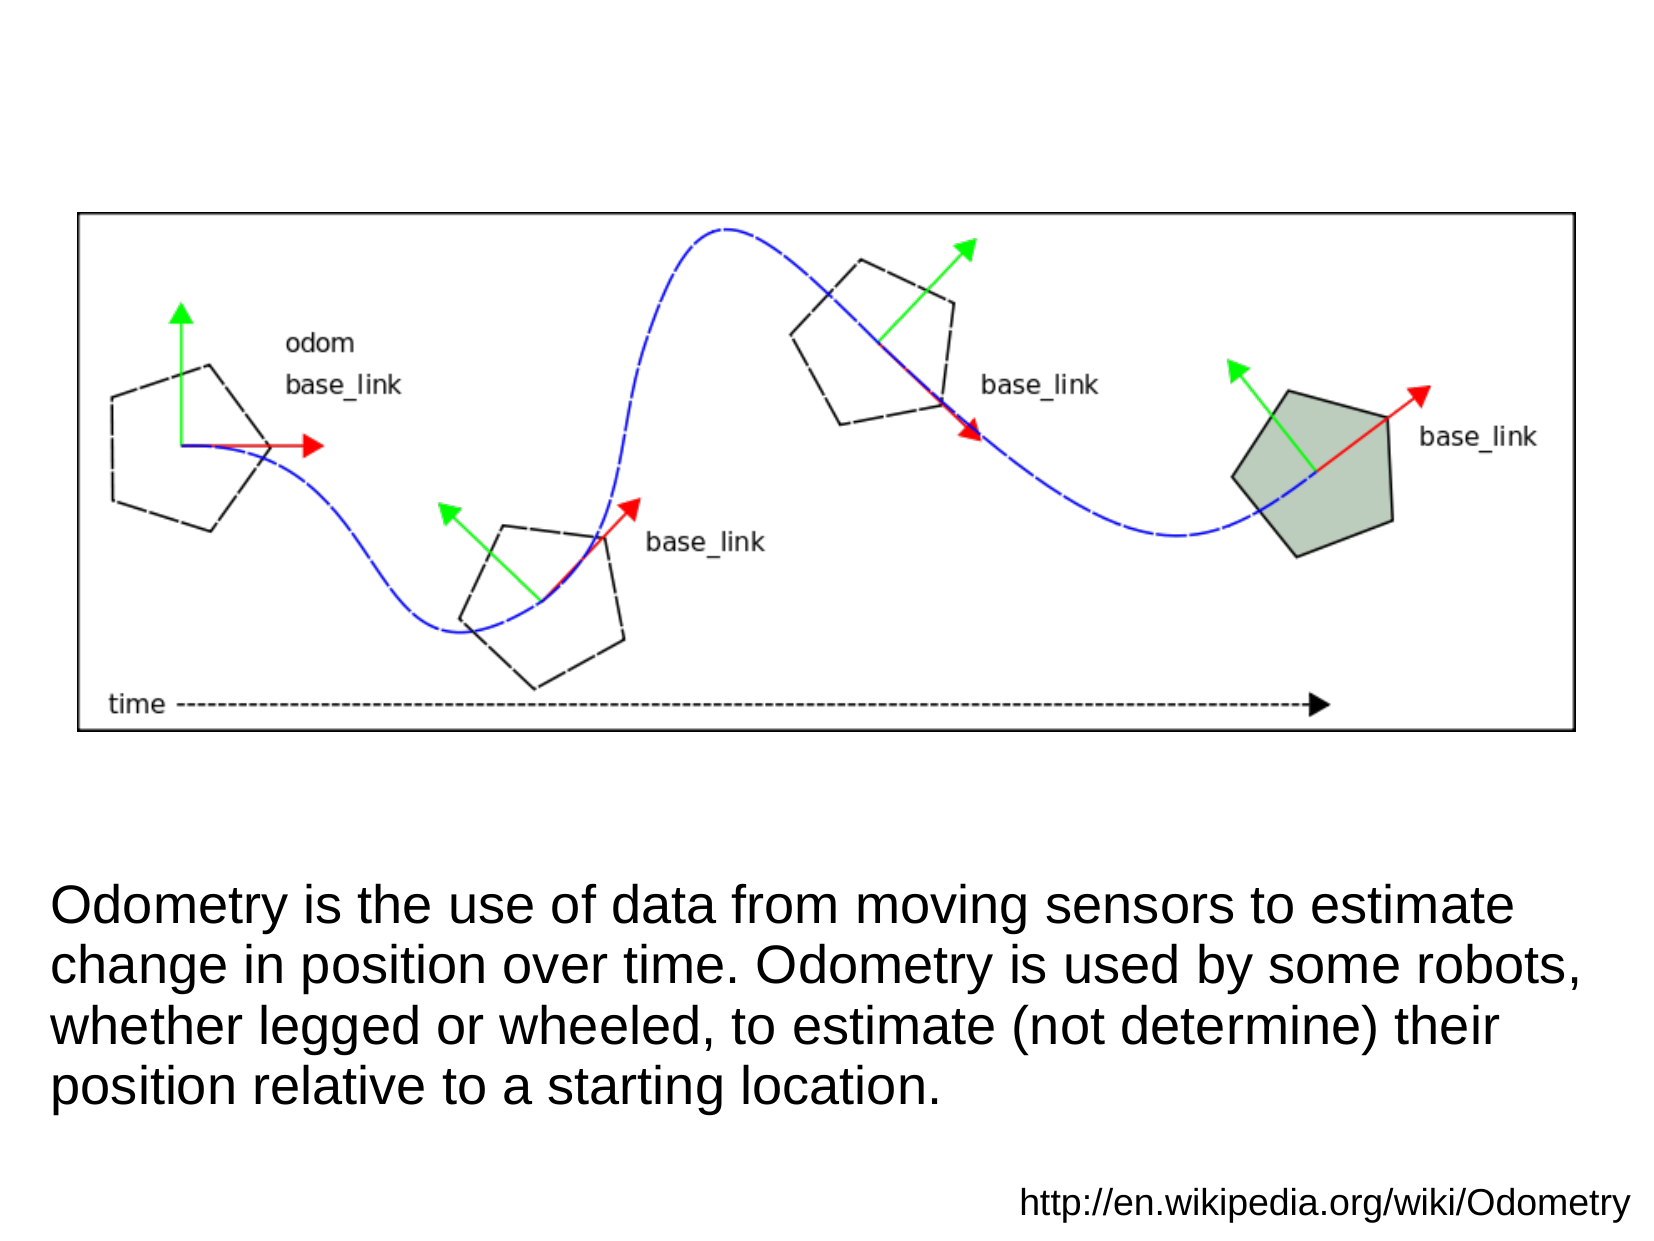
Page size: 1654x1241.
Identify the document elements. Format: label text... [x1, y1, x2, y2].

picture [77, 212, 1576, 732]
text_box Odometry is the use of data from moving sensors to estimate change in position over time. Odometry is used by some robots, whether legged or wheeled, to estimate (not determine) their position relative to a starting location. [35, 866, 1614, 1124]
text_box http://en.wikipedia.org/wiki/Odometry [1004, 1174, 1654, 1232]
